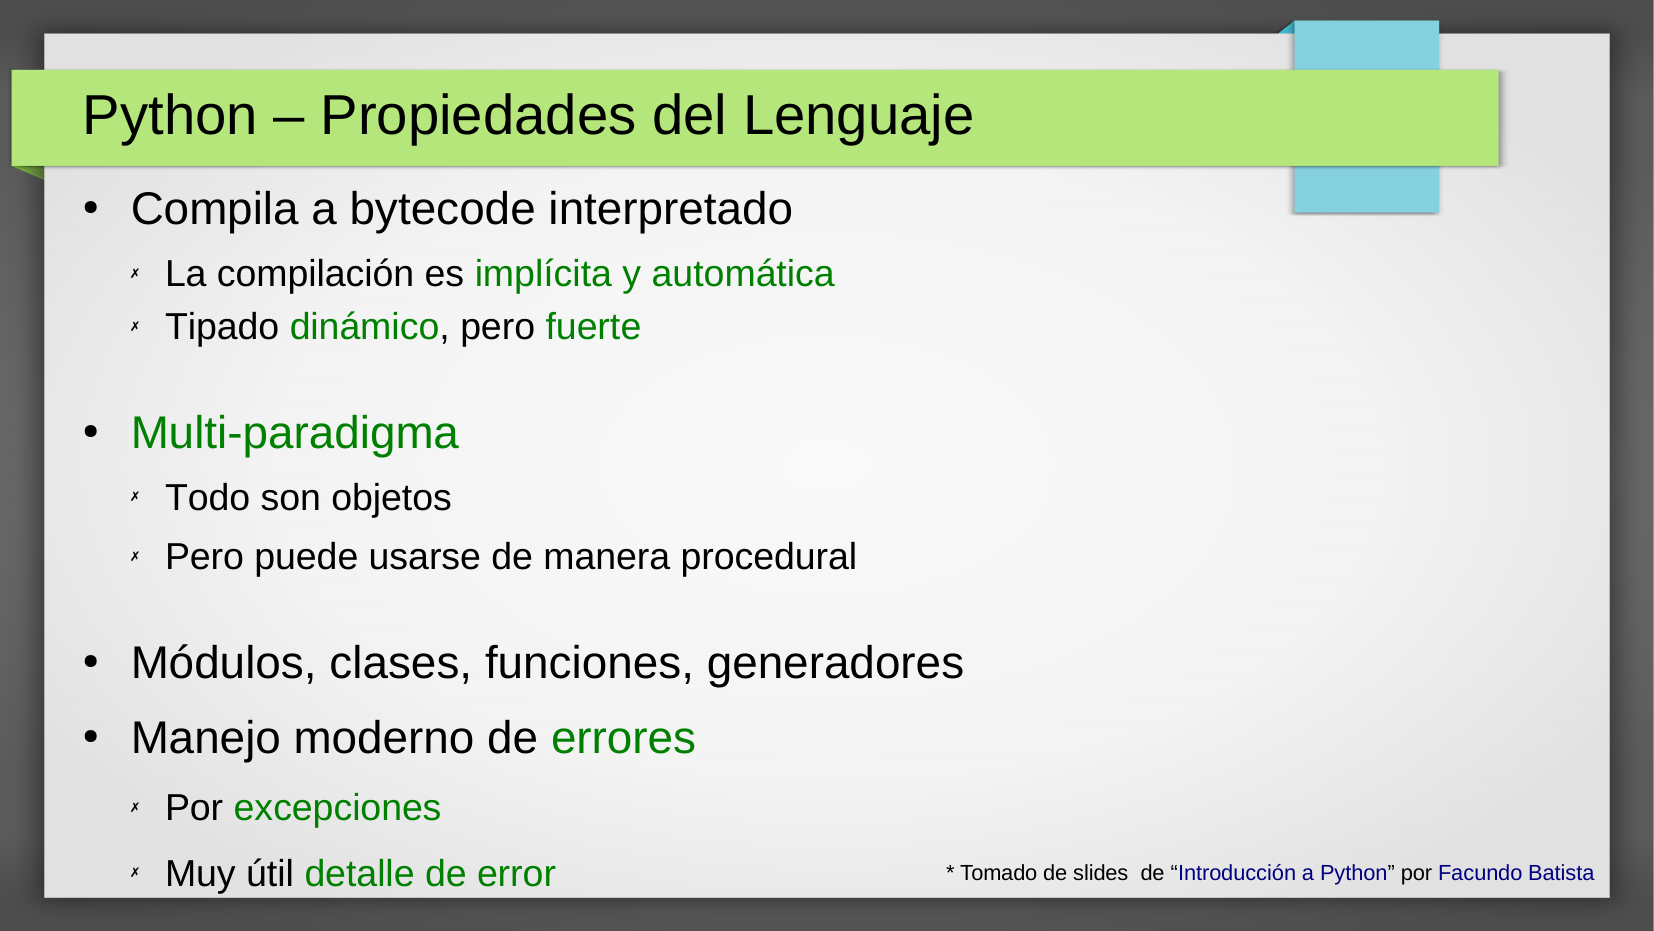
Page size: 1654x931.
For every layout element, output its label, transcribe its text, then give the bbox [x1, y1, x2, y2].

subtitle Compila a bytecode interpretado La compilación es implícita y automática Tipado dinámico, pero fuerte Multi-paradigma Todo son objetos Pero puede usarse de manera procedural Módulos, clases, funciones, generadores Manejo moderno de errores Por excepciones Muy útil detalle de error [47, 171, 1495, 907]
text_box * Tomado de slides de “Introducción a Python” por Facundo Batista [899, 853, 1610, 894]
picture [0, 0, 1654, 931]
title Python – Propiedades del Lenguaje [82, 70, 1264, 160]
